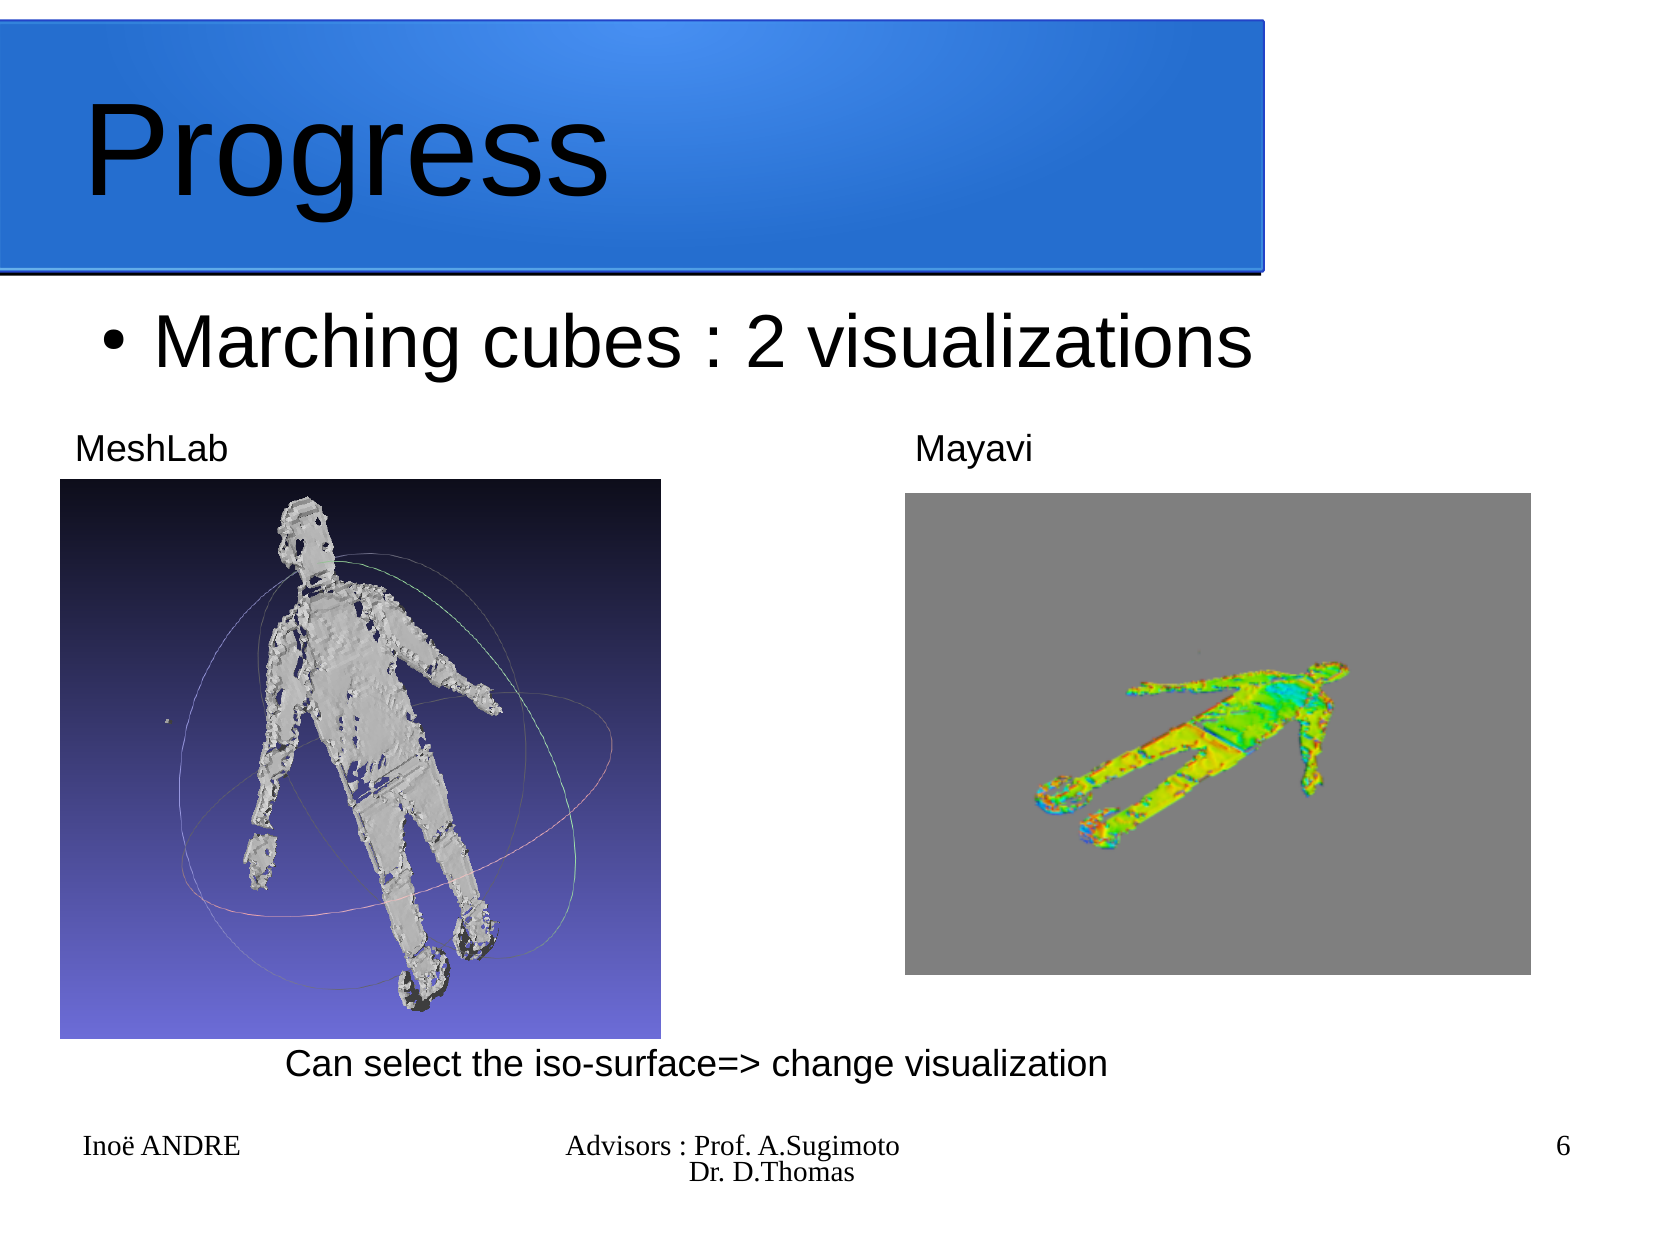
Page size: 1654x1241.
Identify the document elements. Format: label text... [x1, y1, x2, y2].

picture [905, 493, 1531, 976]
text_box Mayavi [900, 420, 1606, 477]
text_box Can select the iso-surface=> change visualization [270, 1035, 1651, 1134]
list Marching cubes : 2 visualizations [82, 299, 1571, 1019]
text_box MeshLab [60, 420, 766, 477]
picture [60, 479, 661, 1039]
title Progress [82, 47, 1235, 252]
